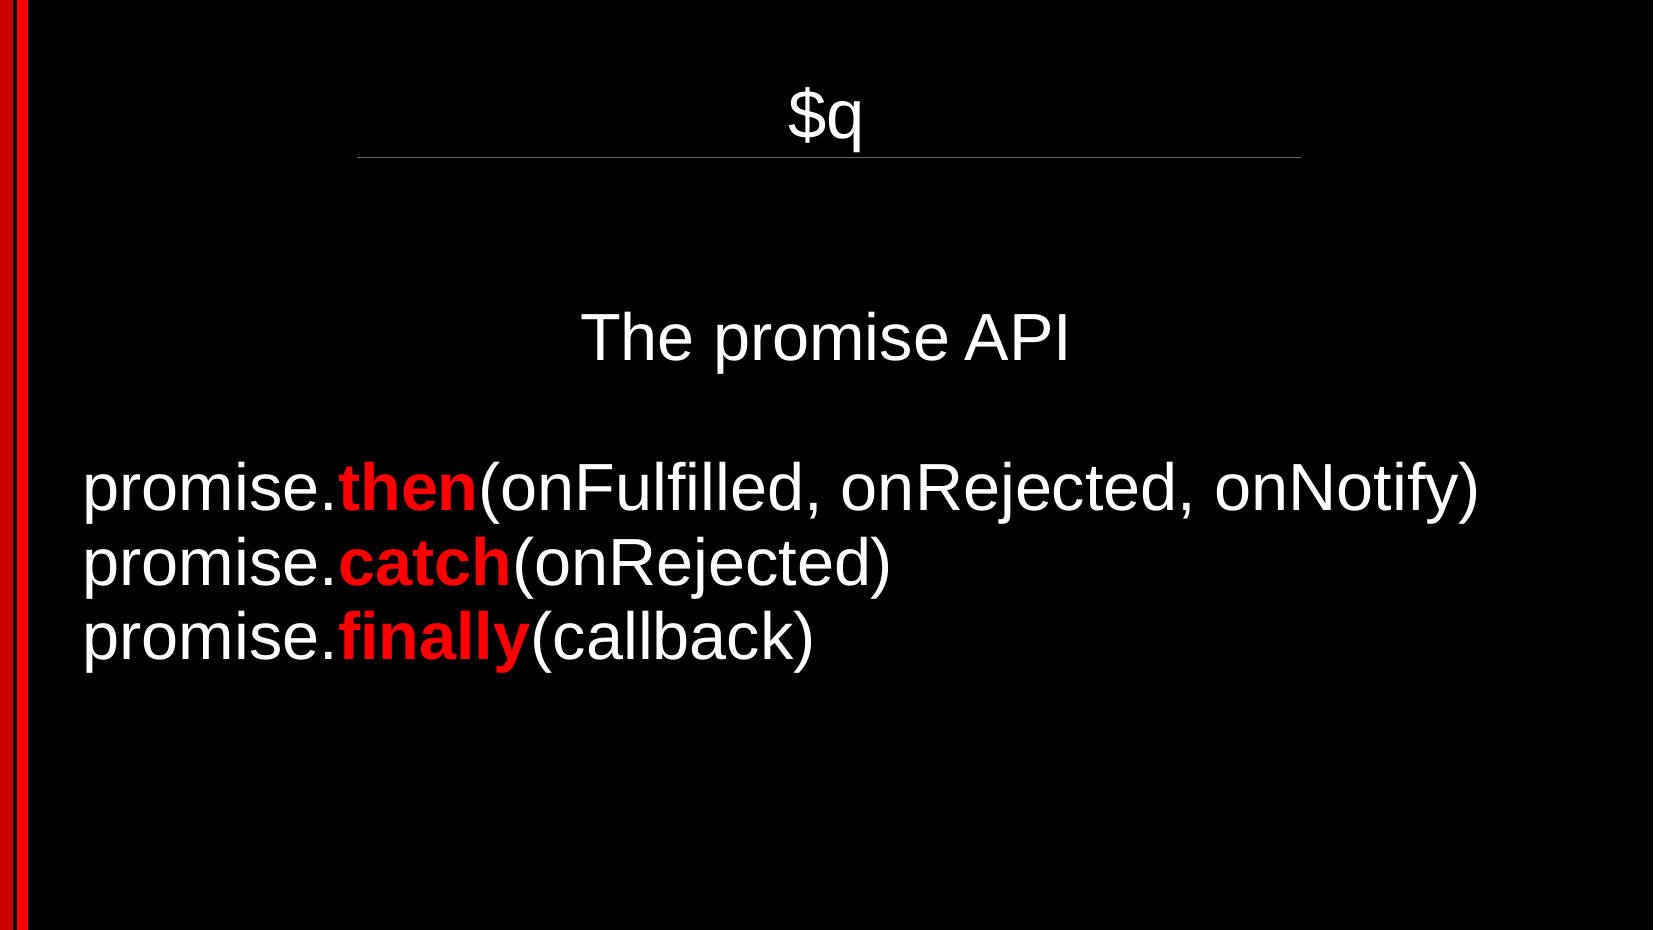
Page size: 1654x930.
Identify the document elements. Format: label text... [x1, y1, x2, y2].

title $q [82, 36, 1571, 193]
subtitle The promise API promise.then(onFulfilled, onRejected, onNotify) promise.catch(onRejected) promise.finally(callback) [82, 217, 1571, 757]
